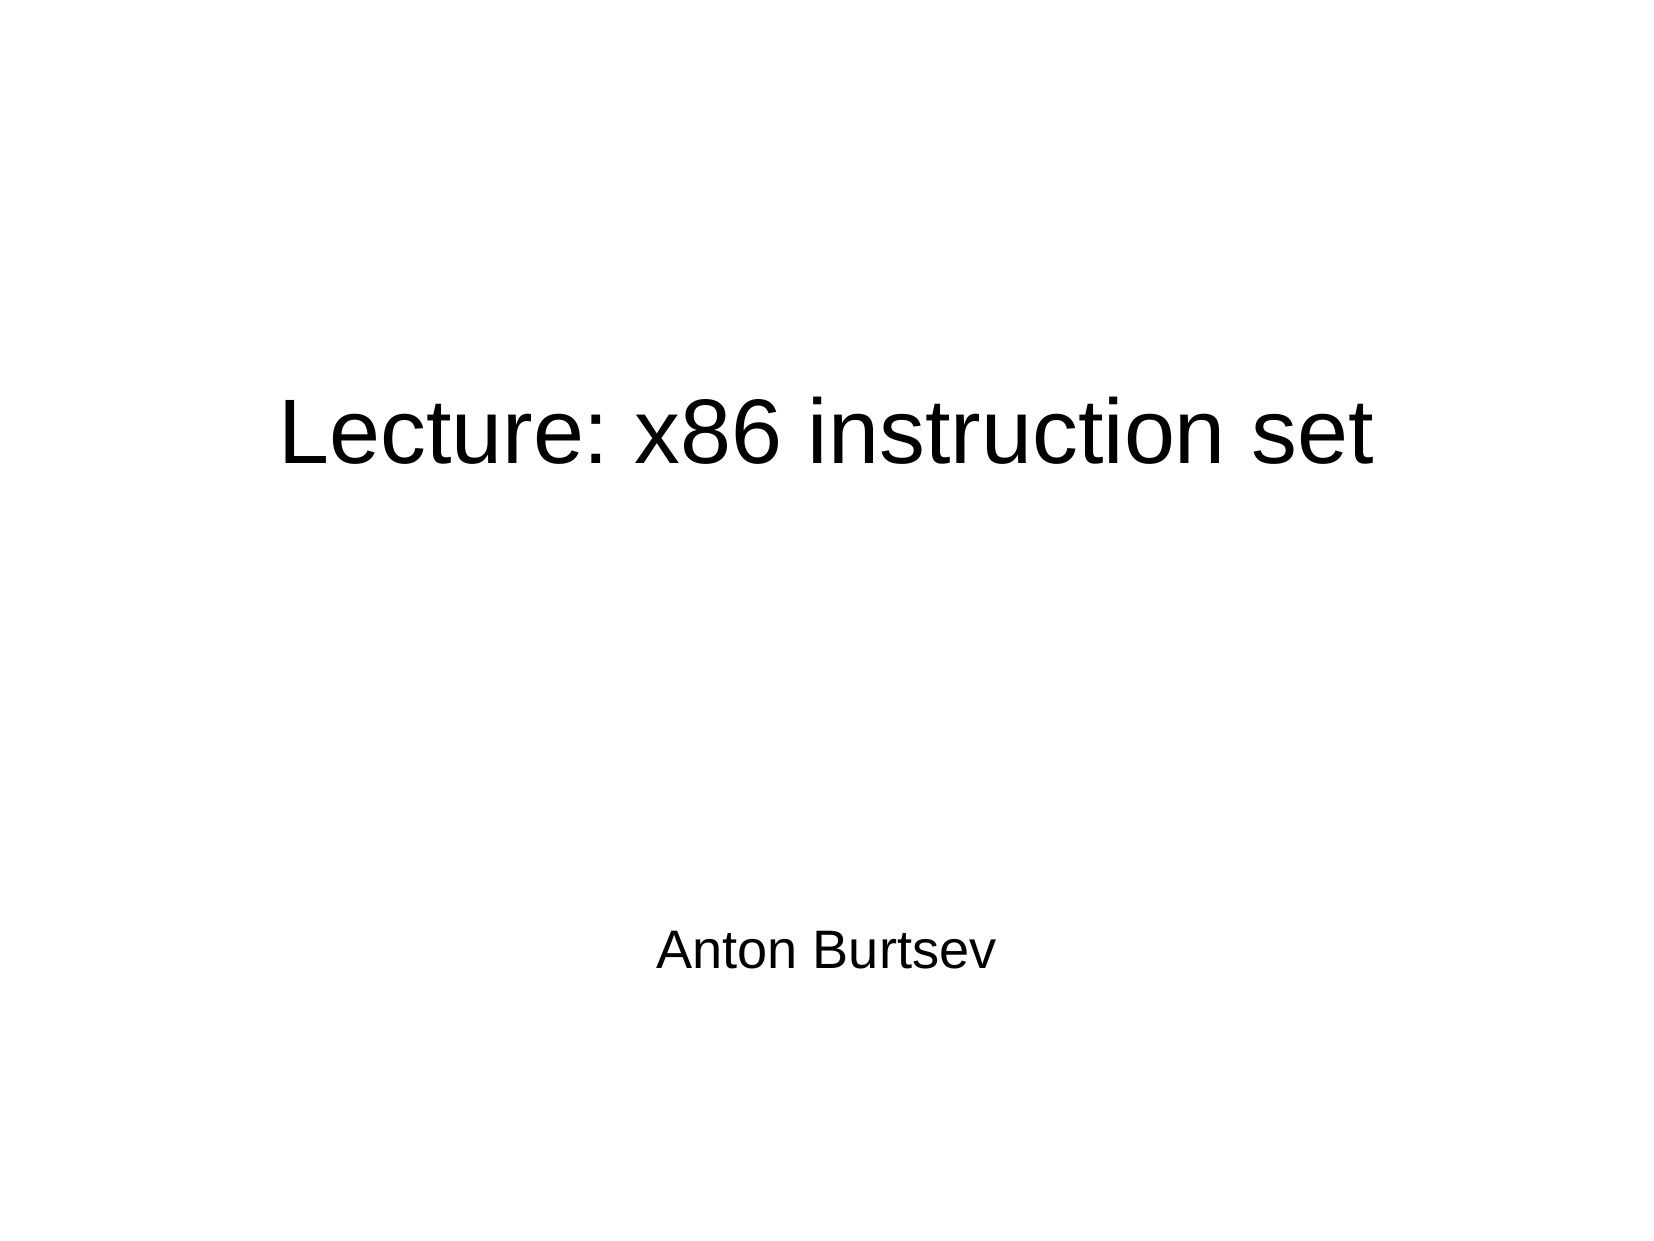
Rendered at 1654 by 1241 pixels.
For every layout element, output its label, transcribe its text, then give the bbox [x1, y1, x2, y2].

subtitle Anton Burtsev [82, 637, 1571, 1109]
title Lecture: x86 instruction set [82, 113, 1571, 637]
